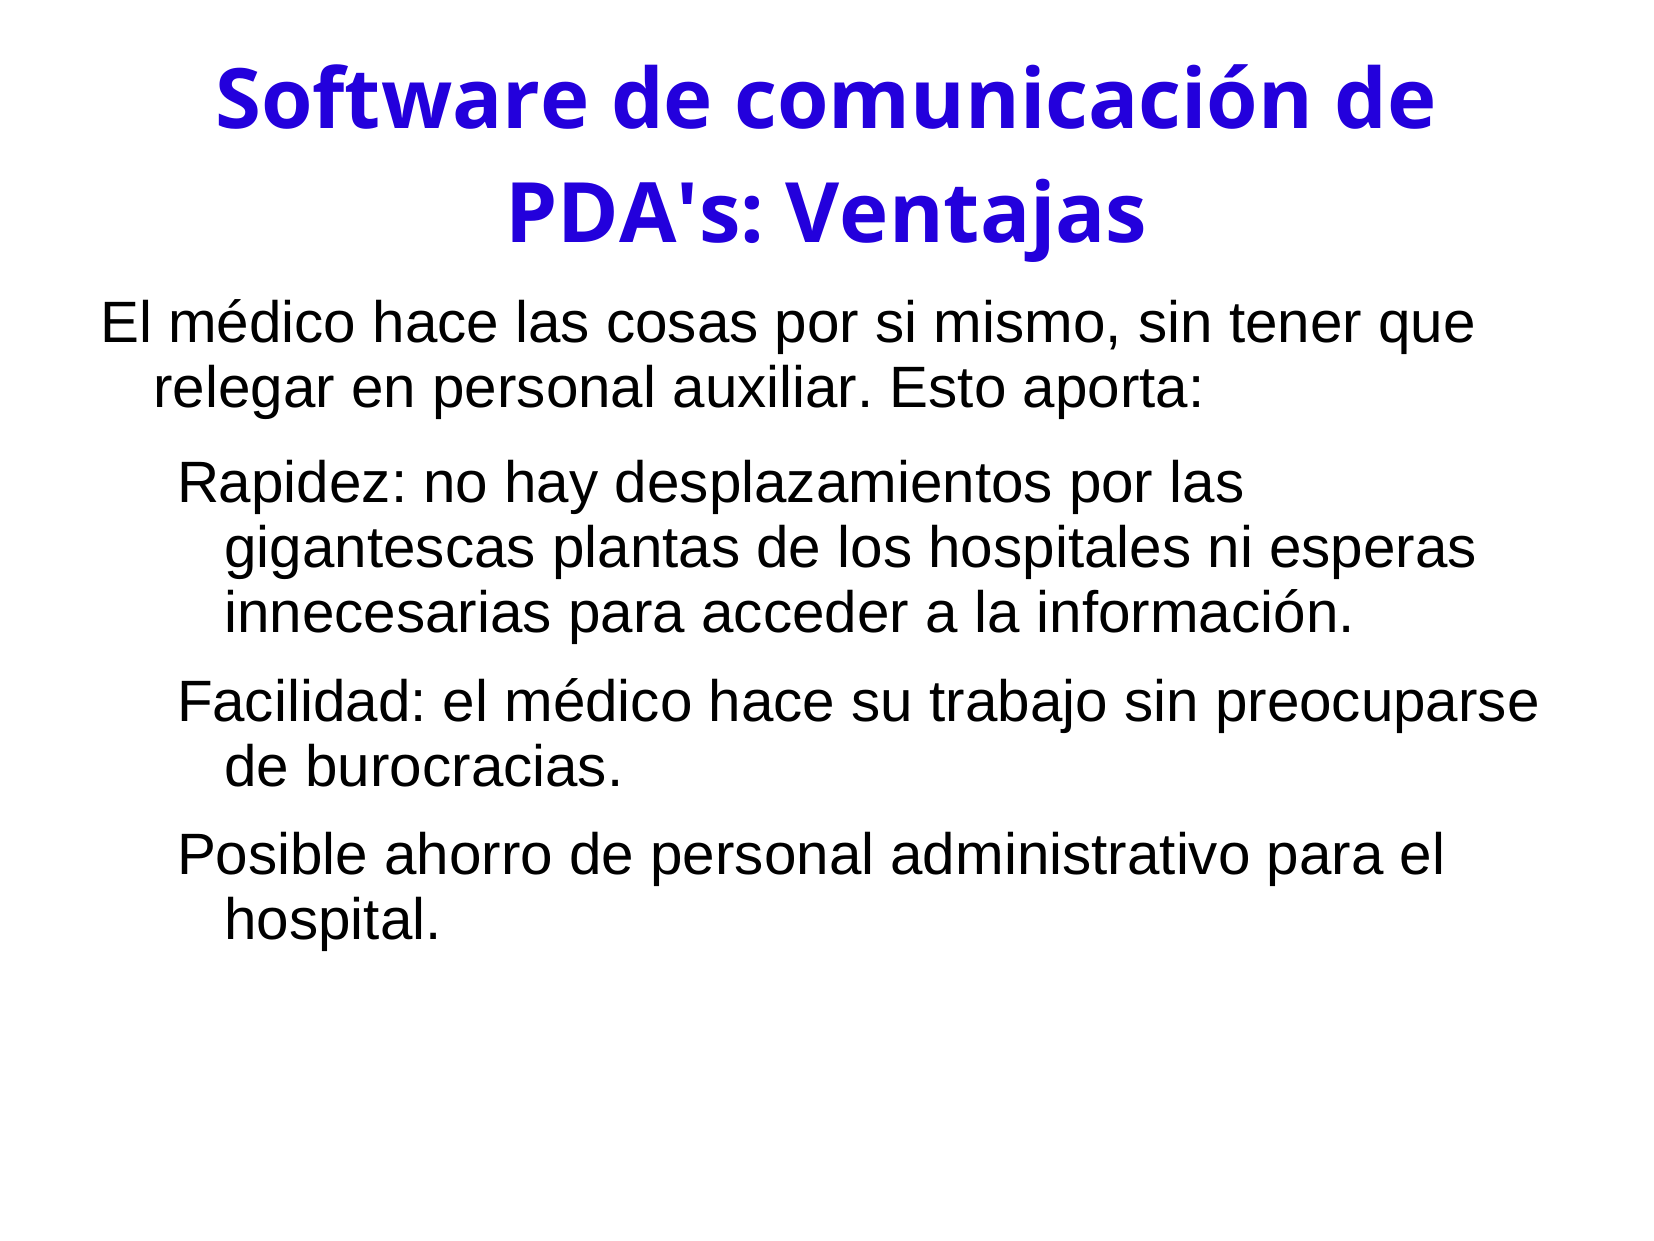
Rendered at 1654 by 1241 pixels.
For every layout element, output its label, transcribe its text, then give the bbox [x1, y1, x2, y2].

list El médico hace las cosas por si mismo, sin tener que relegar en personal auxiliar. Esto aporta: Rapidez: no hay desplazamientos por las gigantescas plantas de los hospitales ni esperas innecesarias para acceder a la información. Facilidad: el médico hace su trabajo sin preocuparse de burocracias. Posible ahorro de personal administrativo para el hospital. [82, 290, 1571, 1146]
title Software de comunicación de PDA's: Ventajas [82, 49, 1571, 257]
